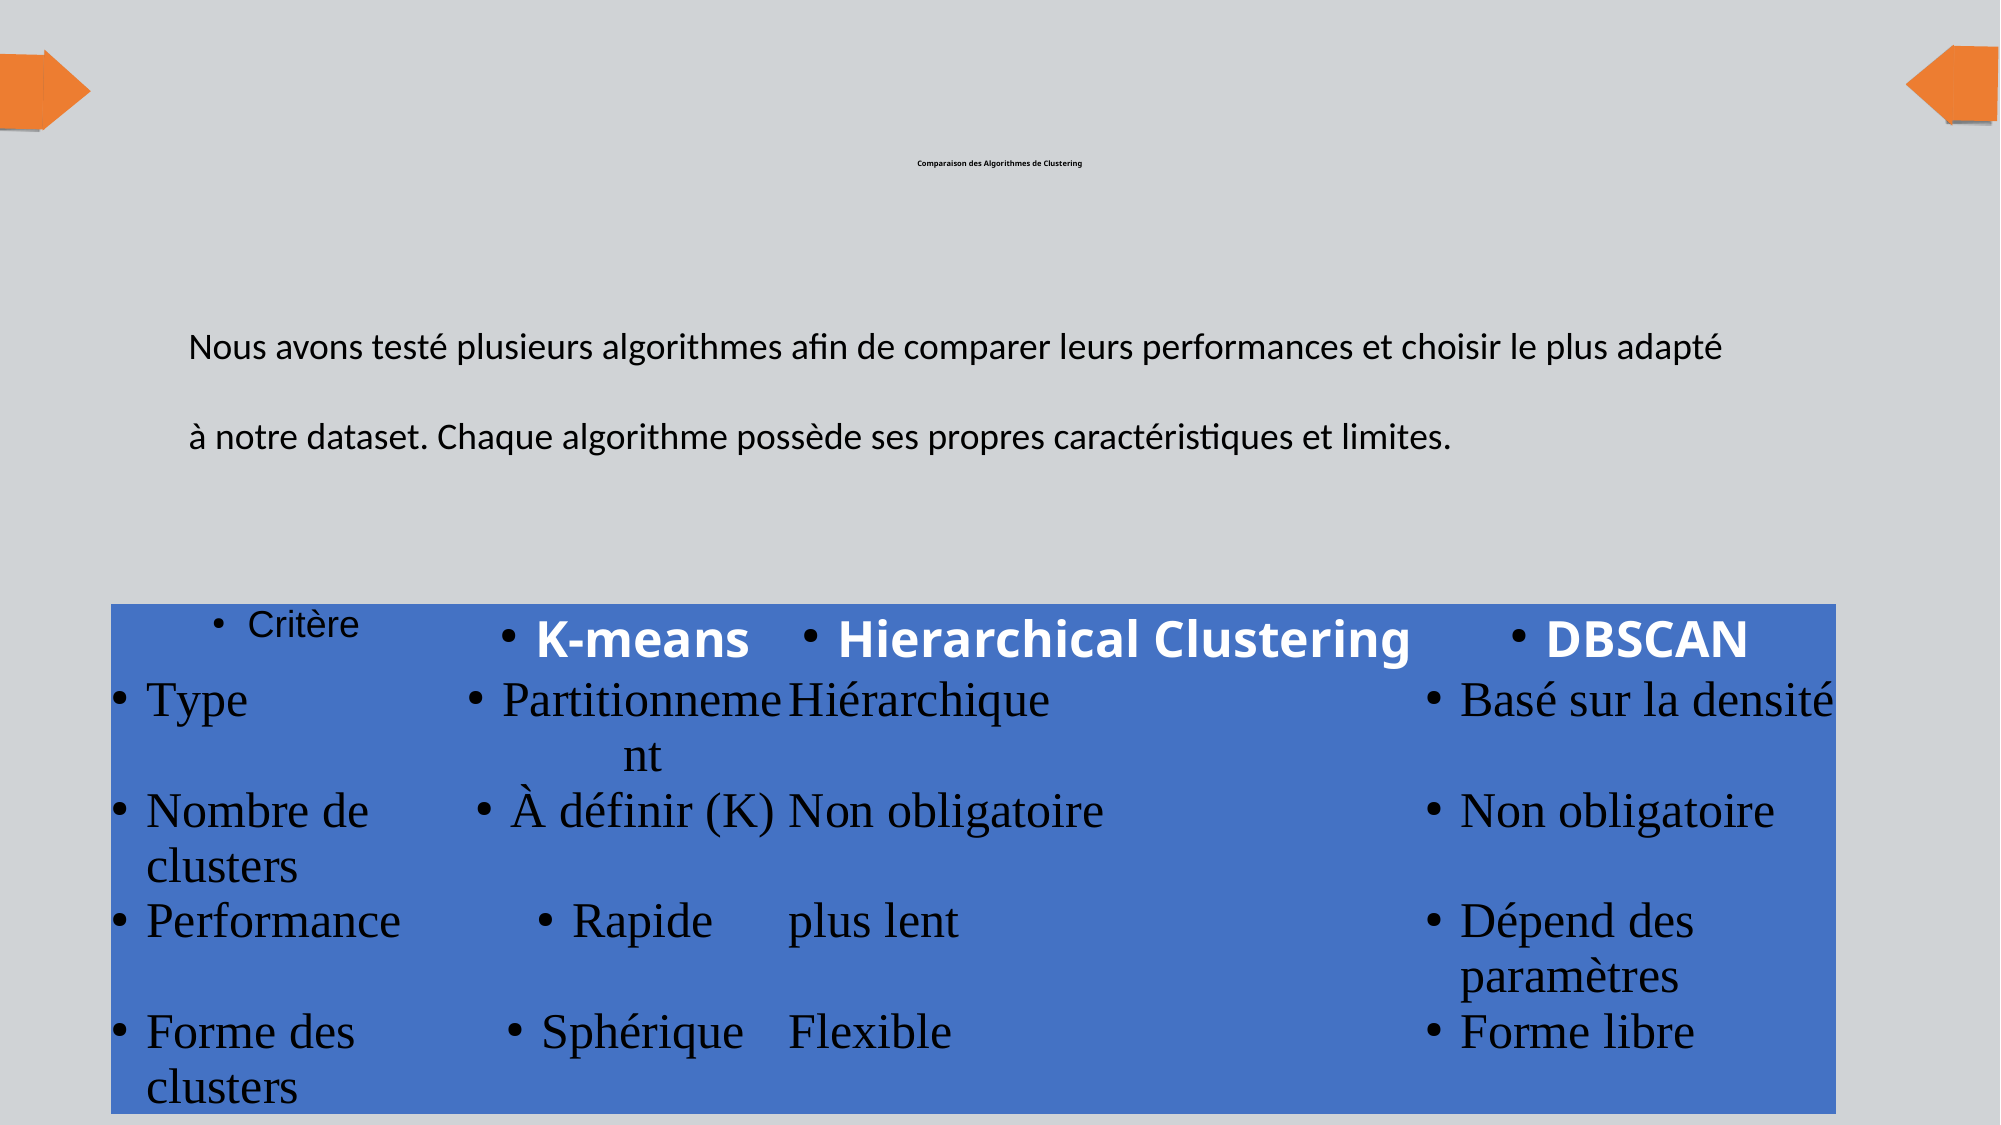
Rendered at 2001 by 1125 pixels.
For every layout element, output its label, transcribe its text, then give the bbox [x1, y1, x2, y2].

table_cell Rapide [461, 893, 789, 1004]
table_cell Performance [111, 893, 461, 1004]
table_cell Flexible [789, 1004, 1425, 1114]
table_cell Non obligatoire [789, 783, 1425, 893]
table_cell Forme des clusters [111, 1004, 461, 1114]
table_cell Basé sur la densité [1425, 672, 1836, 783]
table_cell Hiérarchique [789, 672, 1425, 783]
table_cell Sphérique [461, 1004, 789, 1114]
table_cell Non obligatoire [1425, 783, 1836, 893]
table_cell Dépend des paramètres [1425, 893, 1836, 1004]
table_cell Partitionnement [461, 672, 789, 783]
table_cell Forme libre [1425, 1004, 1836, 1114]
title Comparaison des Algorithmes de Clustering [137, 150, 1863, 194]
text_box Nous avons testé plusieurs algorithmes afin de comparer leurs performances et choisir le plus adapté à notre dataset. Chaque algorithme possède ses propres caractéristiques et limites. [173, 269, 1741, 454]
table_header DBSCAN [1425, 604, 1836, 672]
table_header Hierarchical Clustering [789, 604, 1425, 672]
table_cell À définir (K) [461, 783, 789, 893]
table_header Critère [111, 604, 461, 672]
text_box [0, 51, 90, 129]
table_header K-means [461, 604, 789, 672]
table_cell plus lent [796, 916, 807, 936]
table_cell Nombre de clusters [111, 783, 461, 893]
table_cell plus lent [789, 893, 1425, 1004]
text_box [1907, 46, 1998, 124]
table_cell Type [111, 672, 461, 783]
